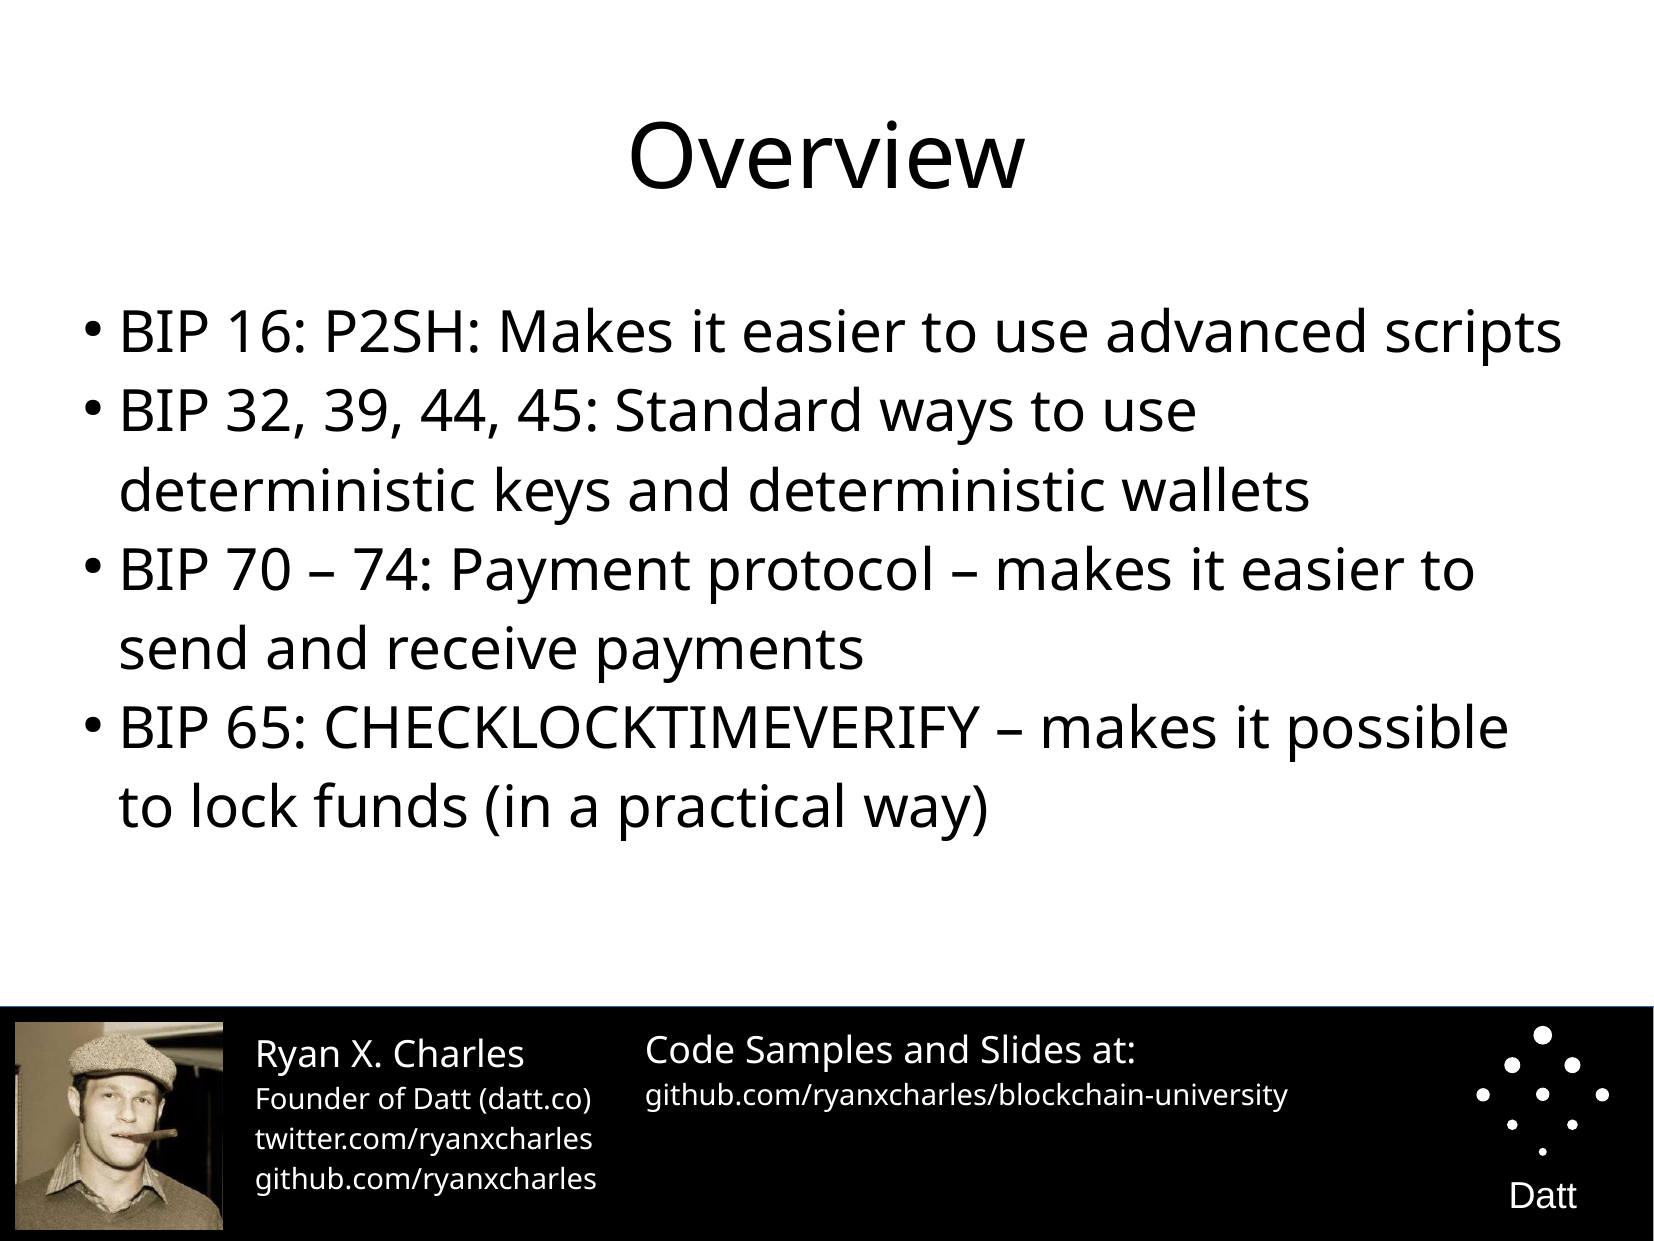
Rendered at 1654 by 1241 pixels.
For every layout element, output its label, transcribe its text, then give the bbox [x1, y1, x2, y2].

title Overview [82, 49, 1571, 257]
text_box Ryan X. Charles Founder of Datt (datt.co) twitter.com/ryanxcharles github.com/ryanxcharles [240, 1020, 976, 1241]
text_box [0, 1006, 1654, 1241]
text_box Code Samples and Slides at: github.com/ryanxcharles/blockchain-university [630, 1015, 1403, 1156]
picture [15, 1022, 223, 1231]
text_box Datt [1452, 1167, 1633, 1241]
subtitle BIP 16: P2SH: Makes it easier to use advanced scripts BIP 32, 39, 44, 45: Standard ways to use deterministic keys and deterministic wallets BIP 70 – 74: Payment protocol – makes it easier to send and receive payments BIP 65: CHECKLOCKTIMEVERIFY – makes it possible to lock funds (in a practical way) [82, 290, 1571, 1010]
picture [1475, 1023, 1611, 1159]
